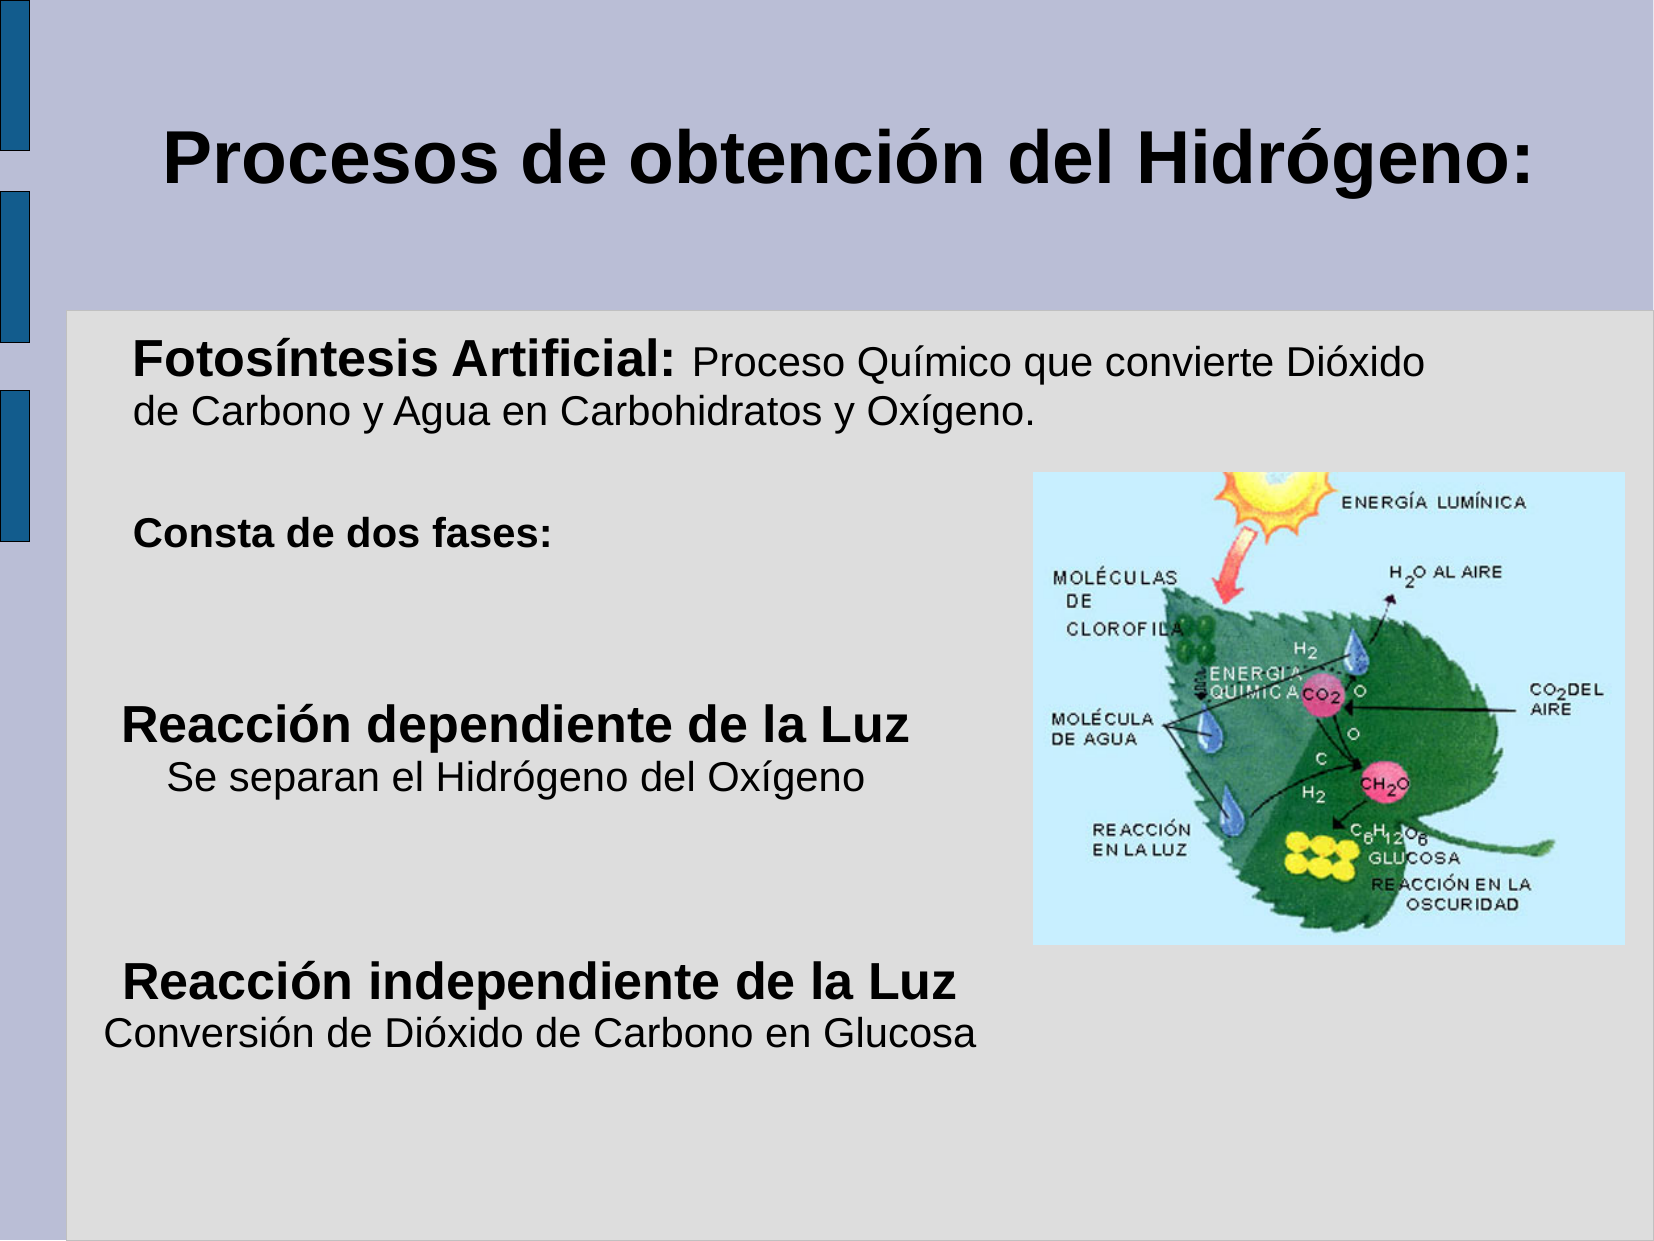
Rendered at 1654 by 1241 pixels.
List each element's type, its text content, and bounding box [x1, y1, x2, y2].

text_box Reacción independiente de la Luz Conversión de Dióxido de Carbono en Glucosa [88, 944, 1004, 1066]
text_box Consta de dos fases: [118, 501, 709, 591]
picture [1033, 472, 1625, 945]
text_box Procesos de obtención del Hidrógeno: [147, 107, 1625, 207]
text_box Reacción dependiente de la Luz Se separan el Hidrógeno del Oxígeno [106, 688, 934, 810]
text_box Fotosíntesis Artificial: Proceso Químico que convierte Dióxido de Carbono y Agua en Carbohidratos y Oxígeno. [118, 322, 1447, 443]
